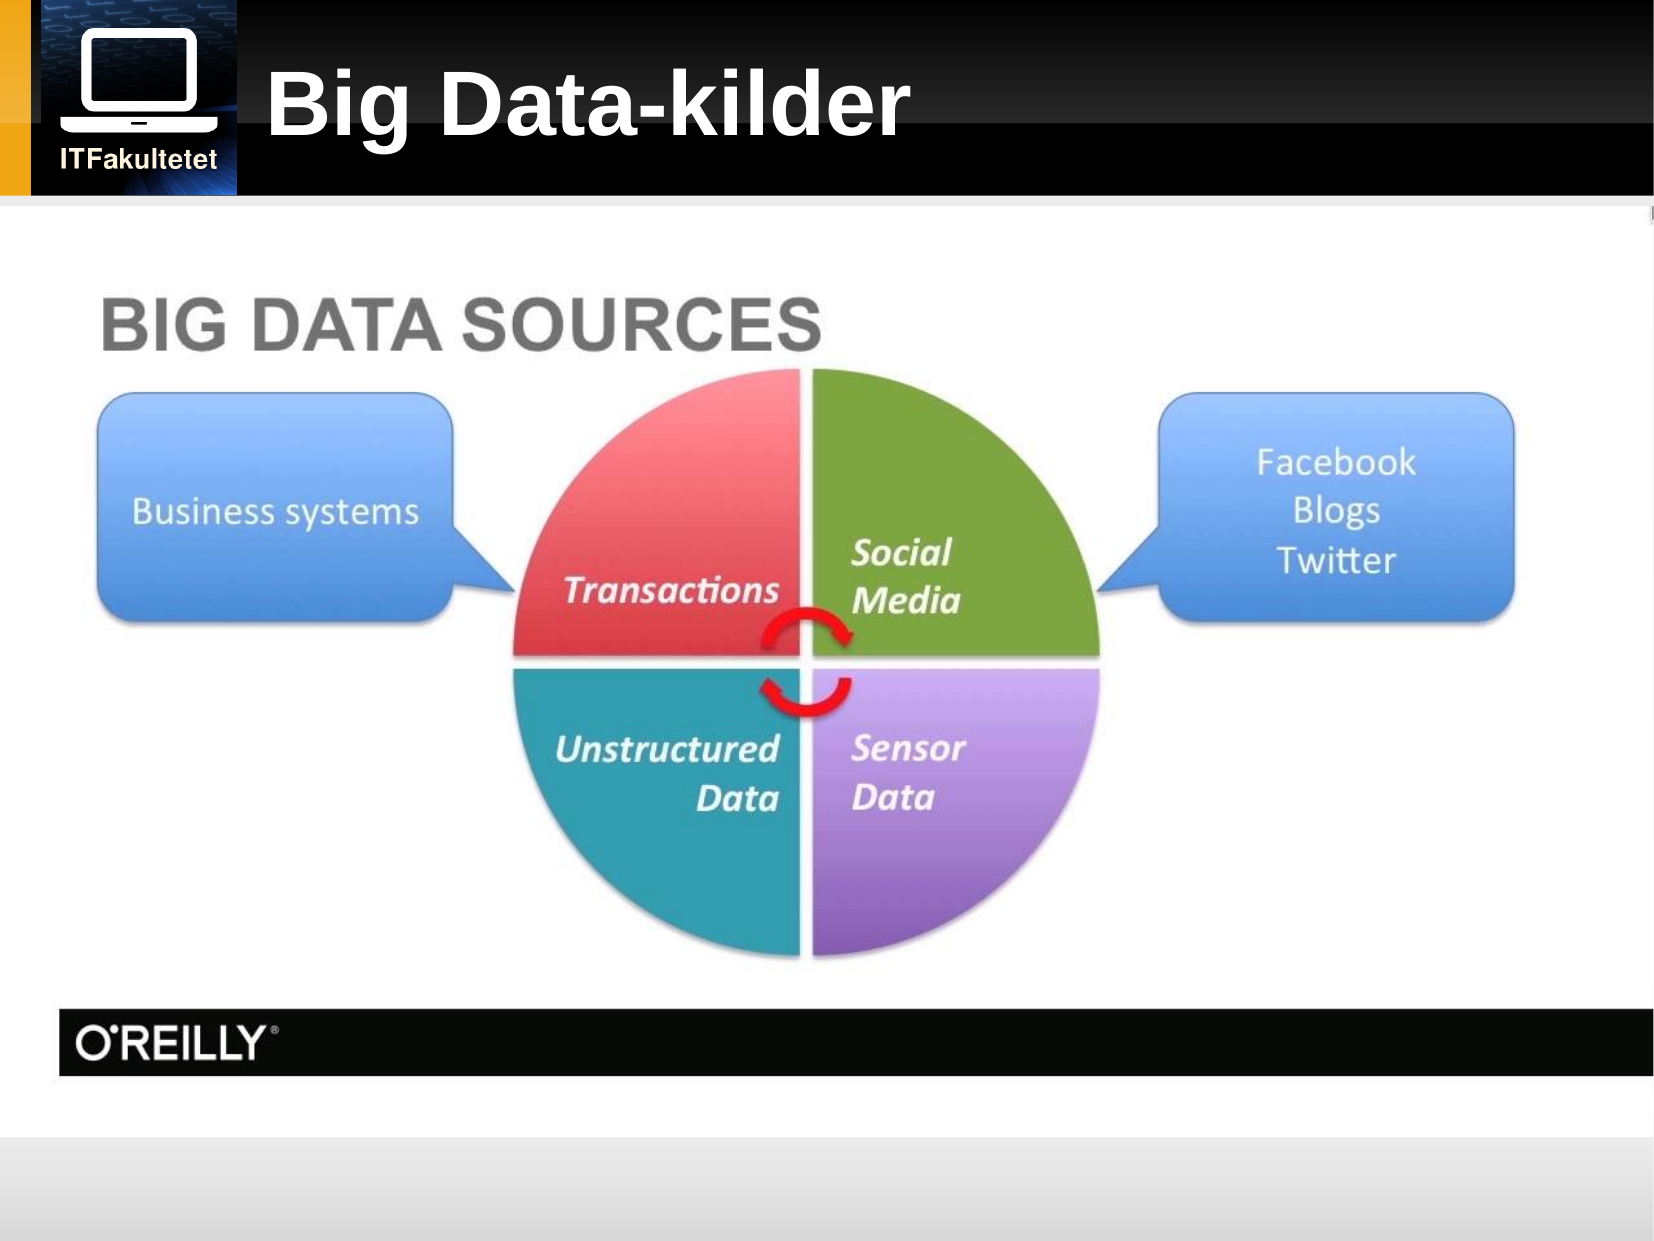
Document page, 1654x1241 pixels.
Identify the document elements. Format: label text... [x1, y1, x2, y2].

picture [0, 0, 1654, 1241]
title Big Data-kilder [265, 0, 1565, 206]
